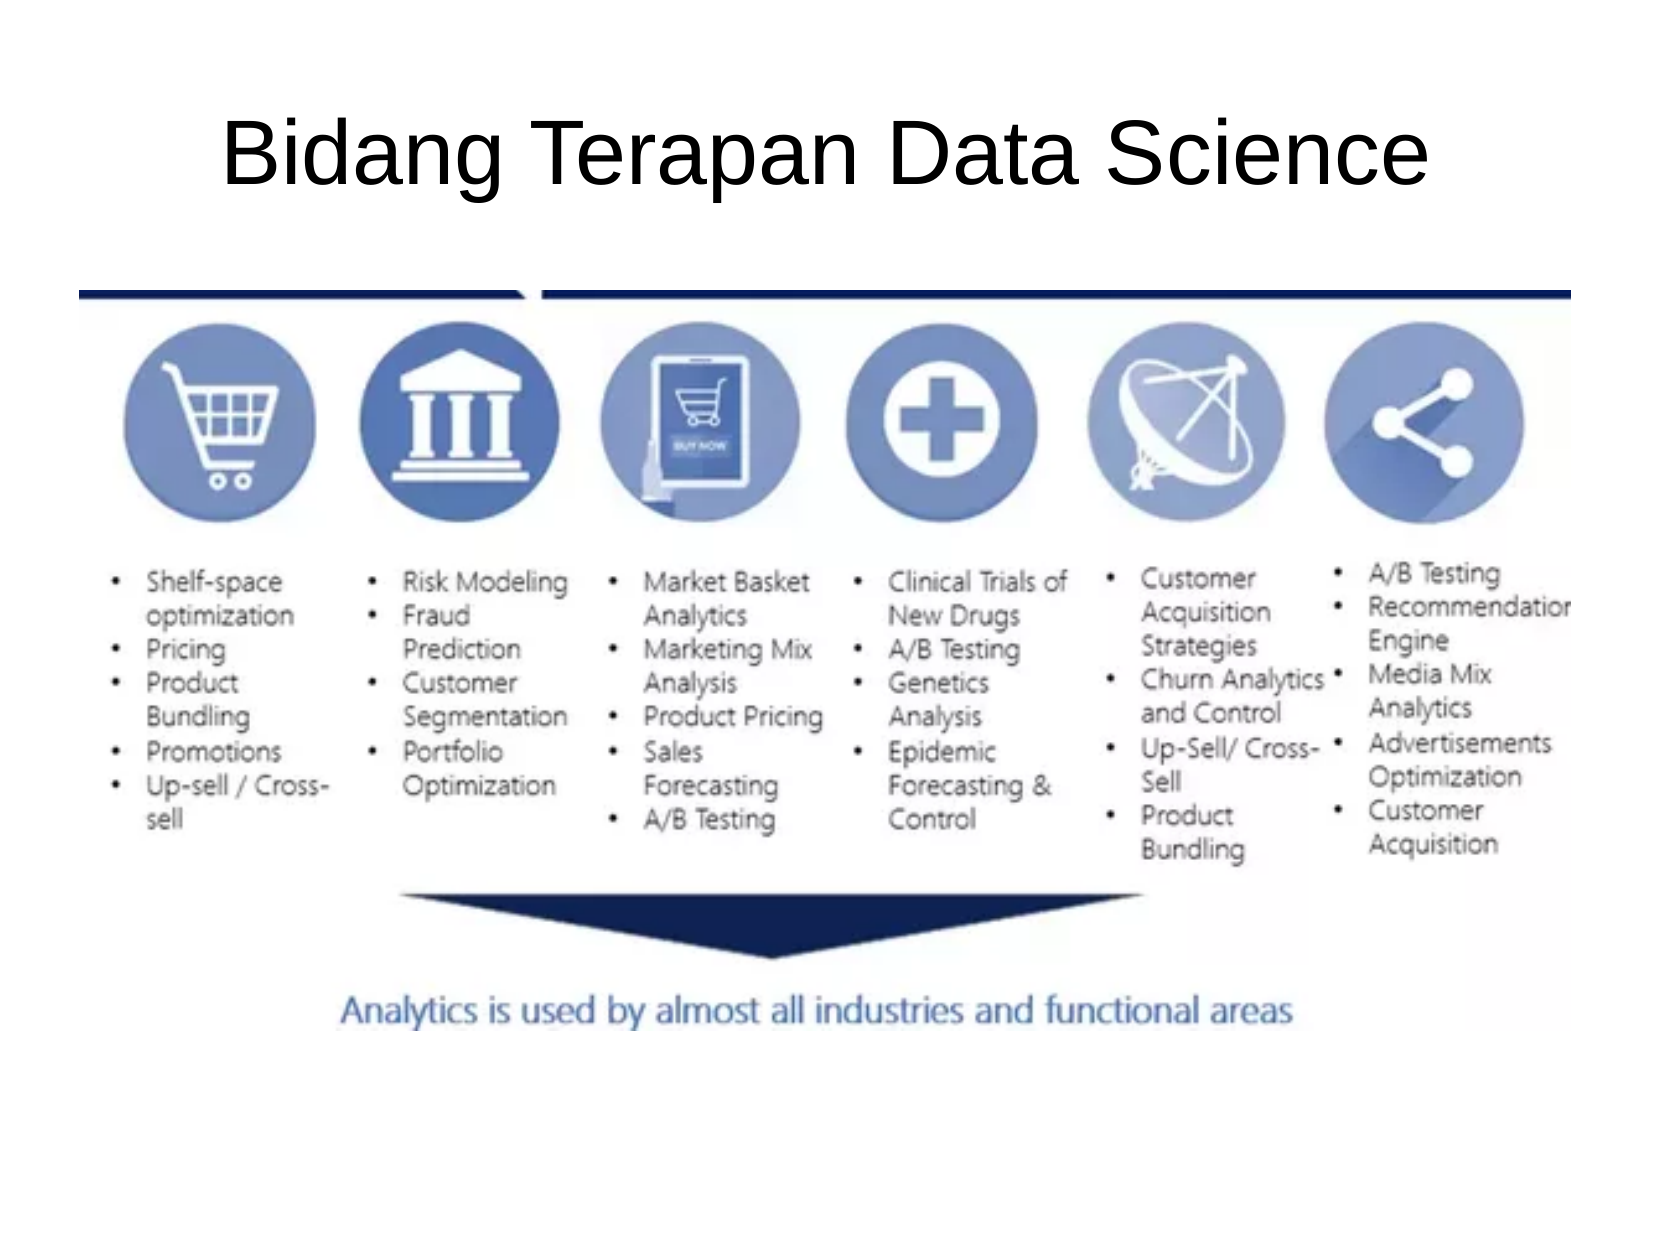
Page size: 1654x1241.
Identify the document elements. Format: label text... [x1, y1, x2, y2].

picture [79, 290, 1571, 1031]
title Bidang Terapan Data Science [82, 49, 1571, 257]
